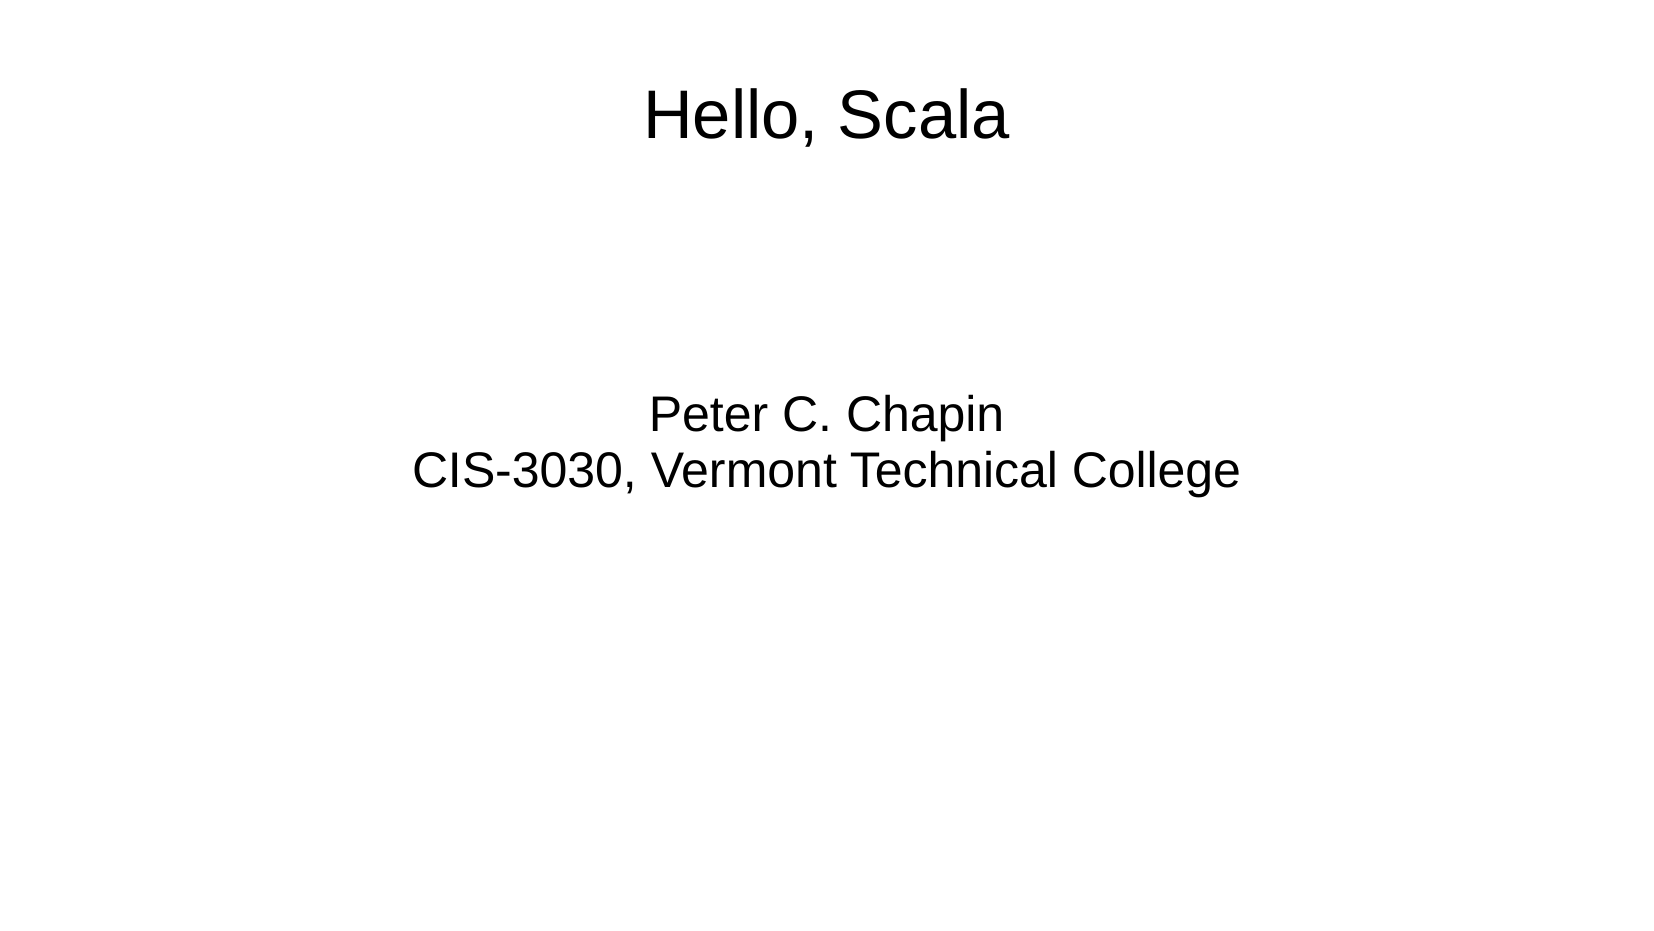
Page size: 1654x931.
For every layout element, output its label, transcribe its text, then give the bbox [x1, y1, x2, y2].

title Hello, Scala [82, 37, 1571, 193]
subtitle Peter C. Chapin CIS-3030, Vermont Technical College [82, 217, 1571, 668]
